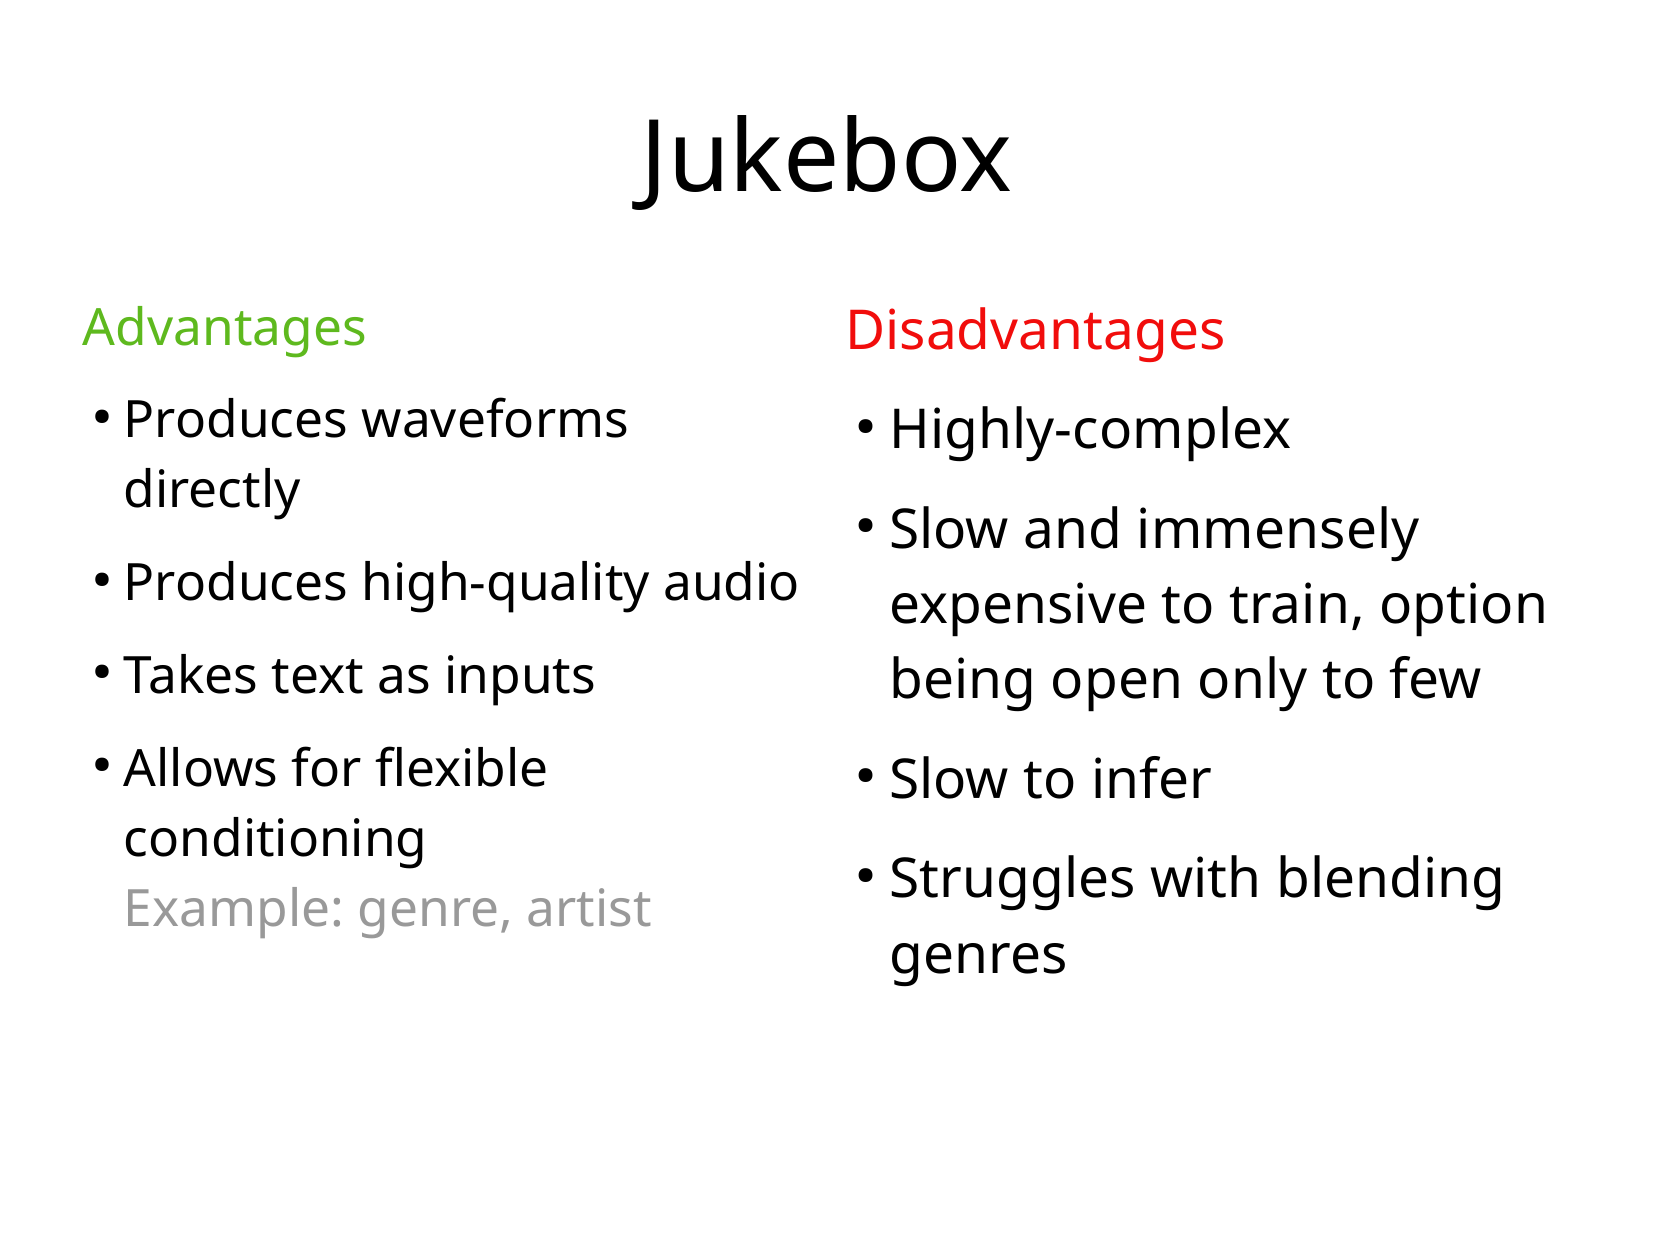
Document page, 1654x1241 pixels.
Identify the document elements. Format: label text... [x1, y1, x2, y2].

list Advantages Produces waveforms directly Produces high-quality audio Takes text as inputs Allows for flexible conditioning Example: genre, artist [82, 290, 809, 1010]
list Disadvantages Highly-complex Slow and immensely expensive to train, option being open only to few Slow to infer Struggles with blending genres [845, 290, 1572, 1010]
title Jukebox [82, 49, 1571, 257]
